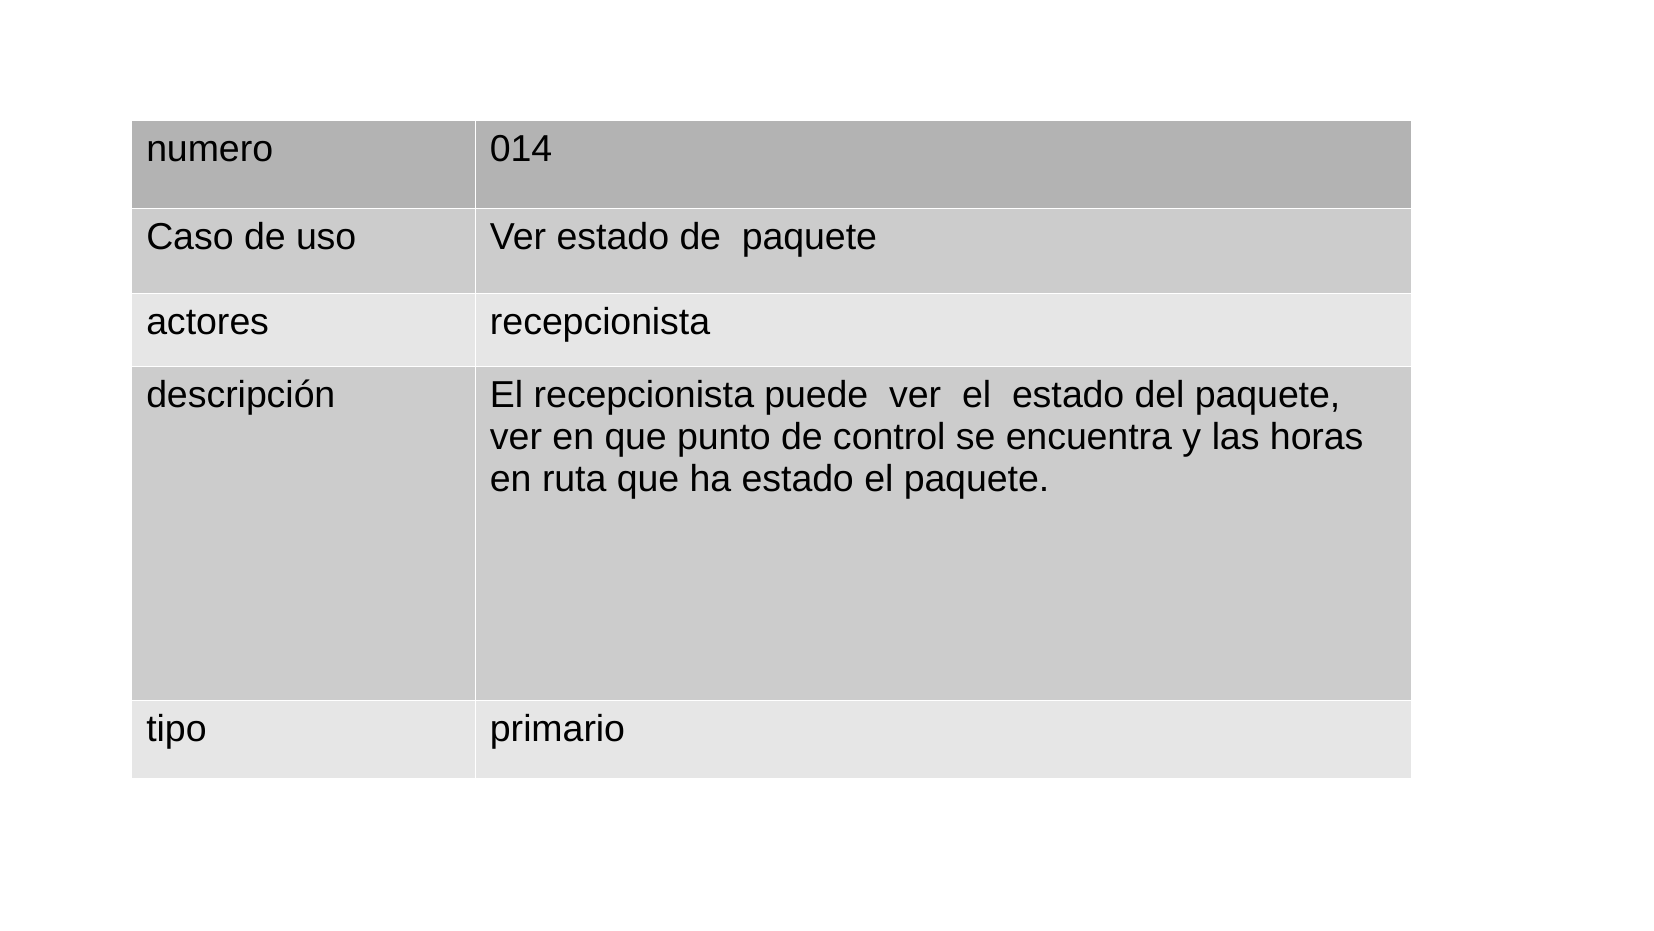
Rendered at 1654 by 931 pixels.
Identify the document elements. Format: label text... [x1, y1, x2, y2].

table_cell descripción [132, 367, 475, 700]
table_cell recepcionista [476, 294, 1411, 366]
table_cell Caso de uso [132, 209, 475, 293]
table_header numero [132, 121, 475, 208]
table_header 014 [476, 121, 1411, 208]
table_cell El recepcionista puede ver el estado del paquete, ver en que punto de control se encuentra y las horas en ruta que ha estado el paquete. [476, 367, 1411, 700]
table_cell tipo [132, 701, 475, 778]
table_cell actores [132, 294, 475, 366]
table_cell primario [476, 701, 1411, 778]
table_cell Ver estado de paquete [476, 209, 1411, 293]
